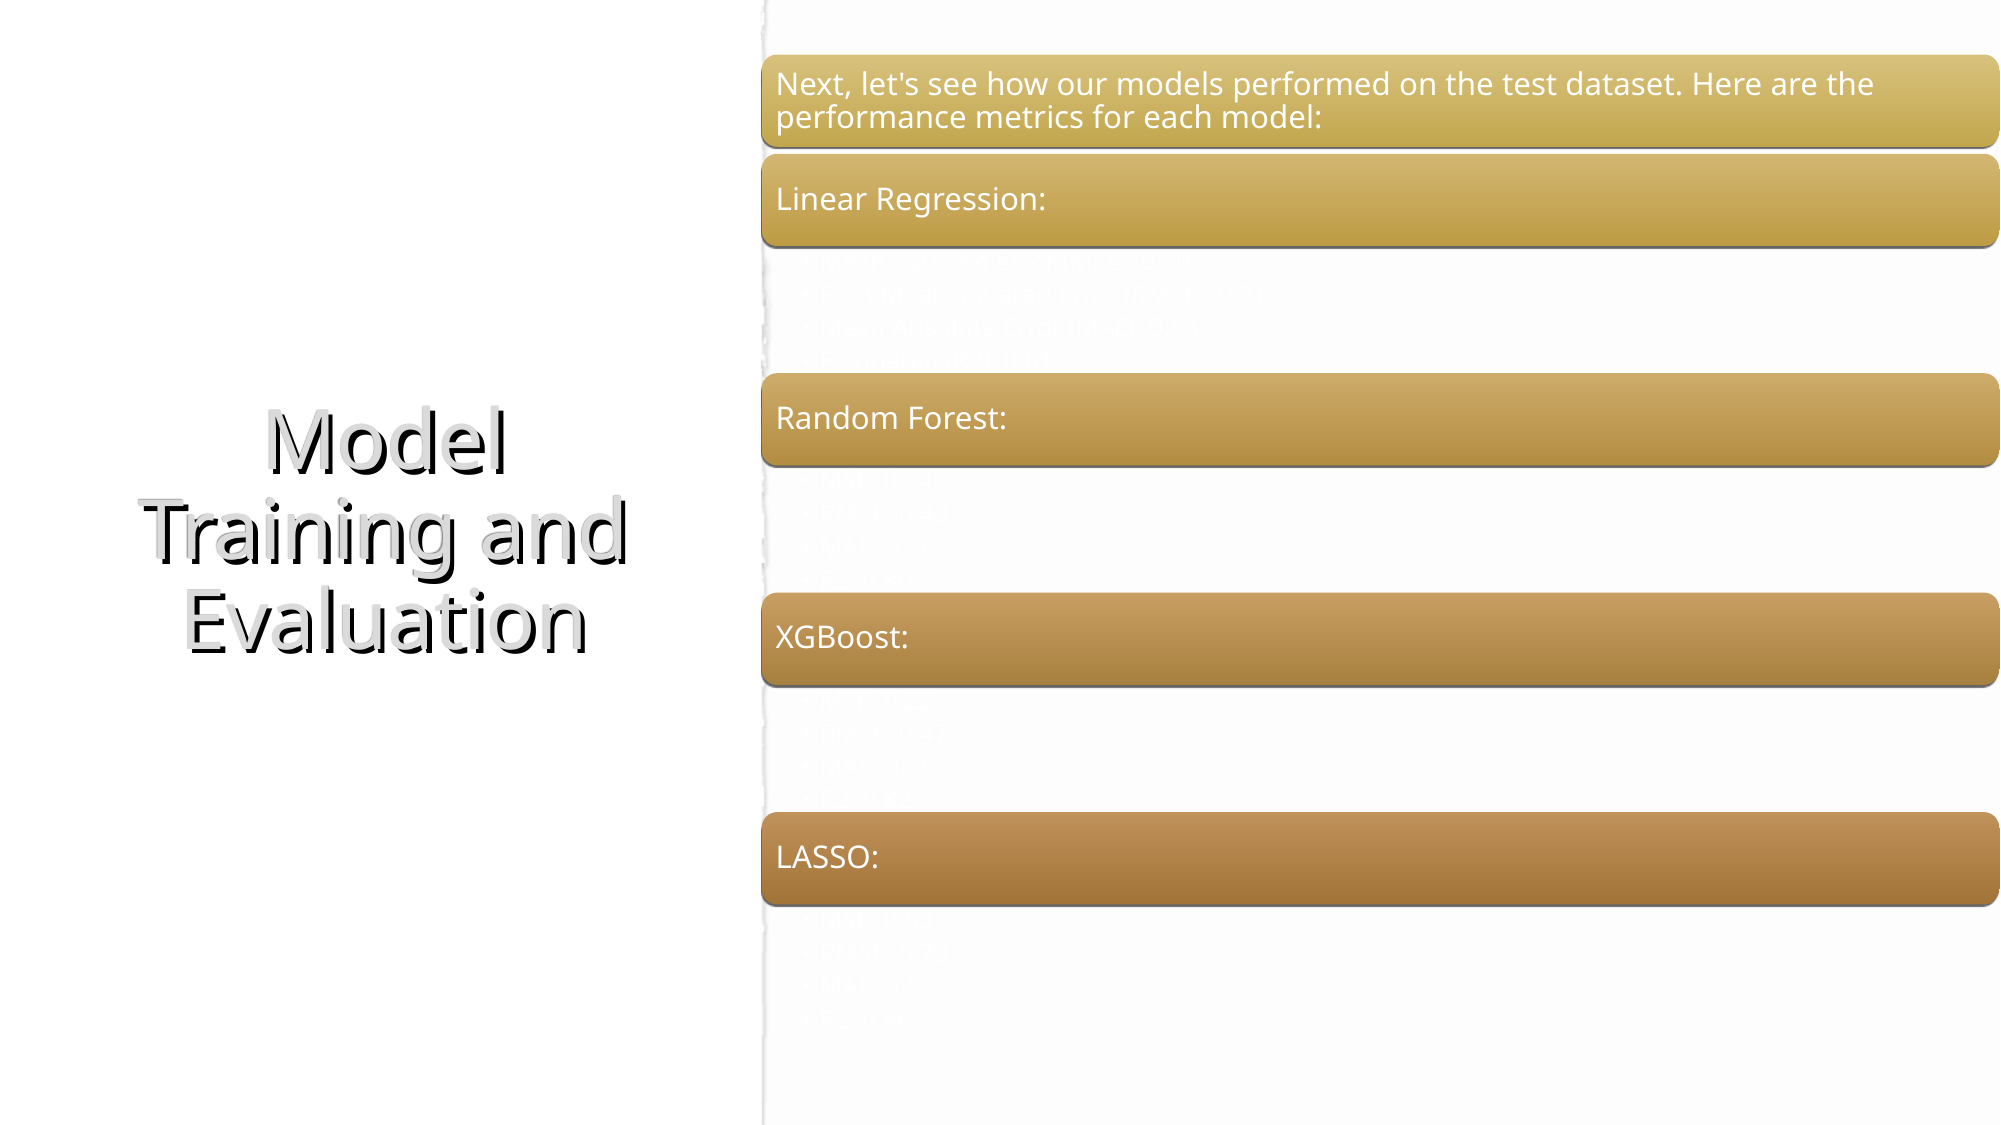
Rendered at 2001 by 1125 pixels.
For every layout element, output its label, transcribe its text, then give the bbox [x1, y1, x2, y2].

picture [1991, 374, 2000, 386]
text_box Linear Regression: [761, 153, 2000, 245]
text_box Next, let's see how our models performed on the test dataset. Here are the performance metrics for each model: [761, 54, 2000, 147]
picture [760, 0, 2000, 1125]
text_box LASSO: [761, 812, 2000, 904]
picture [1992, 234, 2000, 245]
text_box Mean Squared Error (MSE): 0.50 Root Mean Squared Error (RMSE): 0.71 Mean Absolute Error (MAE): 0.53 R-squared (R2): 0.61 [761, 245, 2000, 374]
text_box XGBoost: [761, 592, 2000, 684]
text_box MSE: 0.24 RMSE: 0.49 MAE: 0.36 R2: 0.80 [761, 465, 2000, 593]
picture [1991, 593, 2000, 605]
picture [1991, 813, 2000, 825]
text_box MSE: 0.22 RMSE: 0.47 MAE: 0.36 R2: 0.82 [761, 684, 2000, 813]
picture [1992, 672, 2000, 684]
title Model Training and Evaluation [103, 99, 664, 966]
text_box Random Forest: [761, 373, 2000, 465]
text_box MSE: 0.63 RMSE: 0.79 MAE: 0.58 R2: 0.46 [761, 904, 2000, 1032]
picture [1991, 453, 2000, 465]
picture [1991, 892, 2000, 904]
